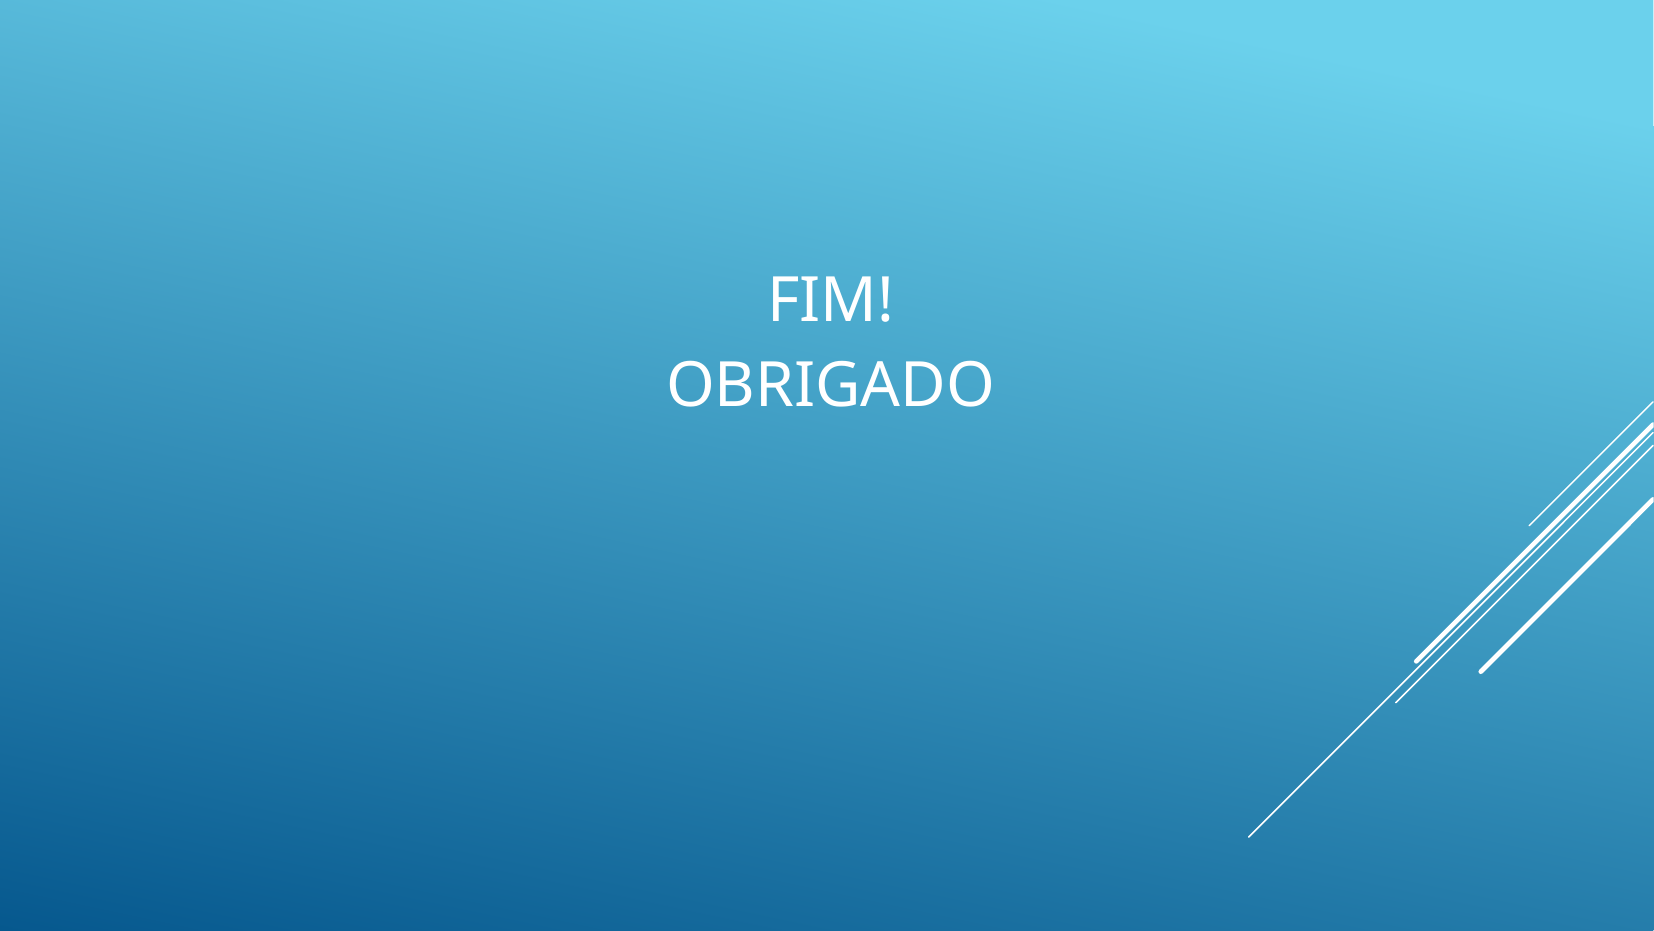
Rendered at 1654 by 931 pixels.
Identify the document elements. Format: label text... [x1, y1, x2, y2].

title FIM! OBRIGADO [86, 255, 1576, 426]
